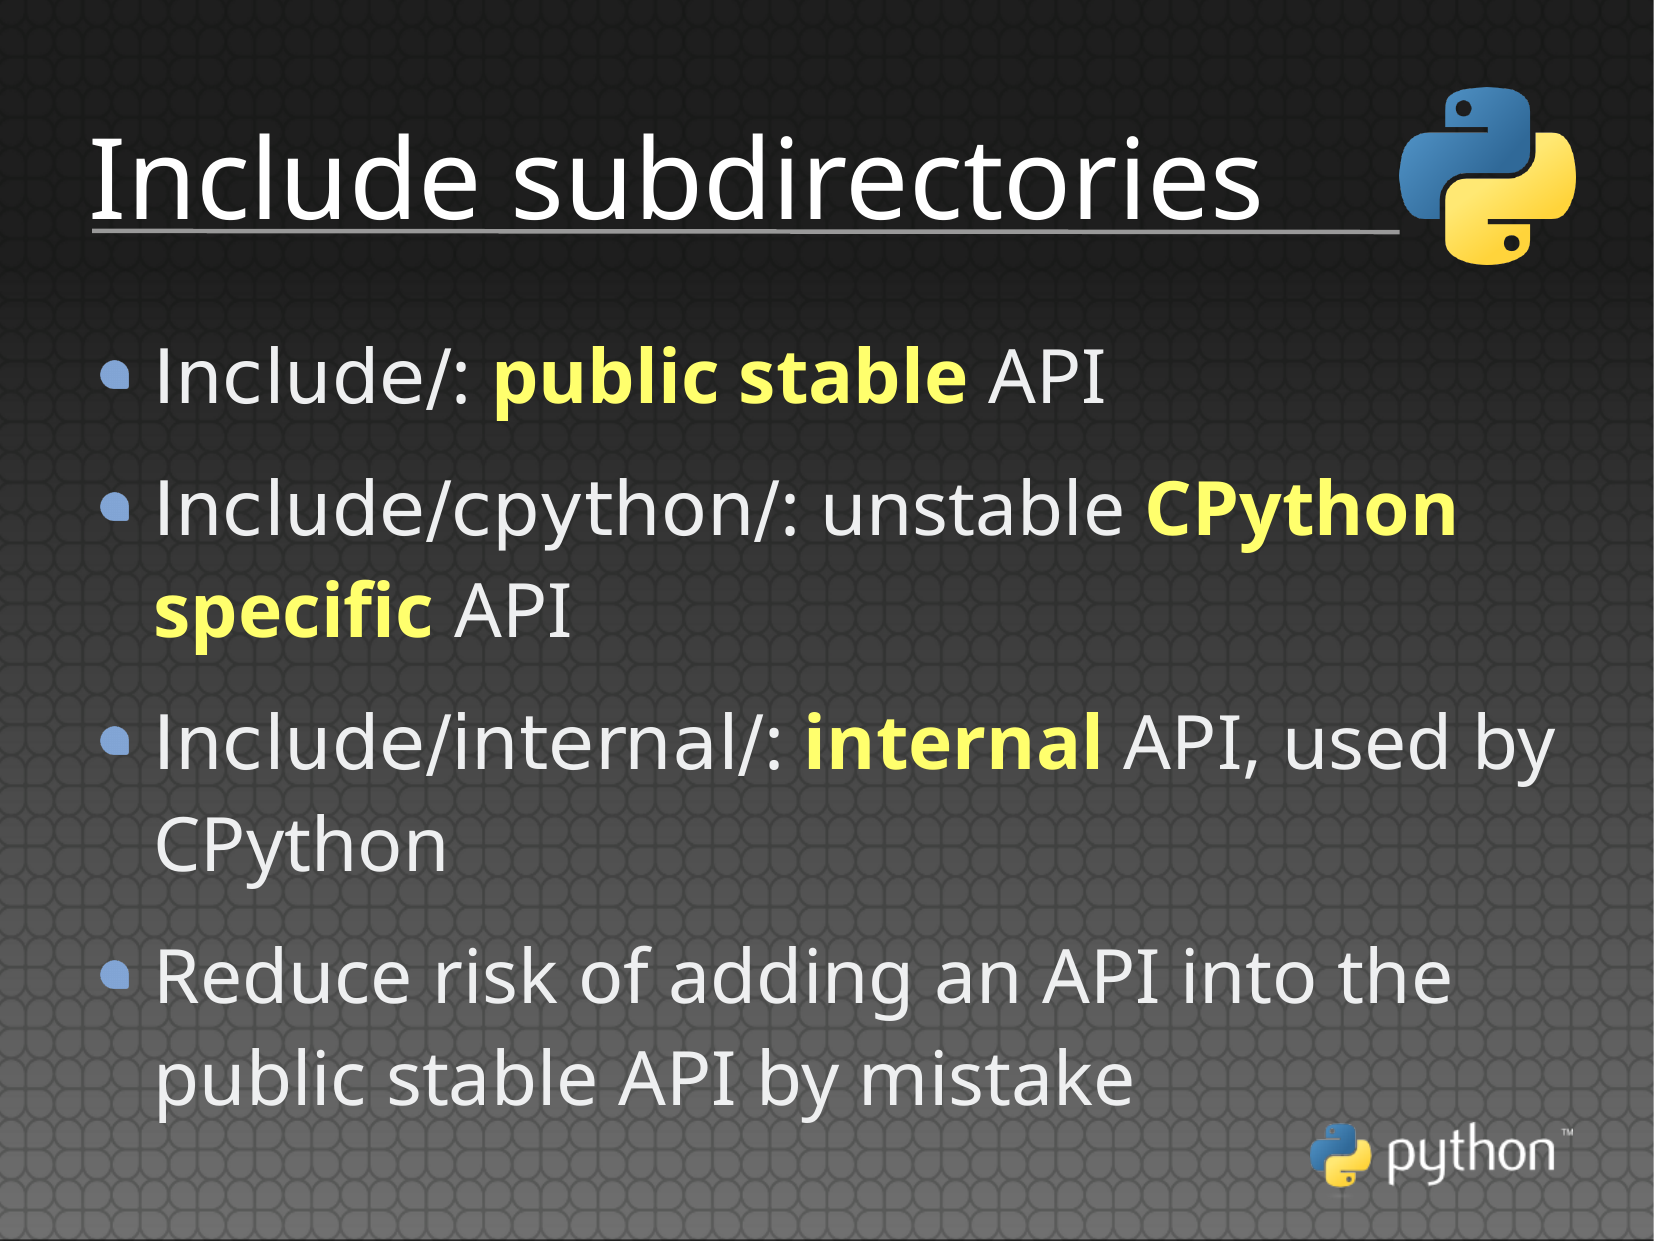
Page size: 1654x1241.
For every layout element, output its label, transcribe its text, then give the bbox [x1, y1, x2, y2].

list Include/: public stable API Include/cpython/: unstable CPython specific API Include/internal/: internal API, used by CPython Reduce risk of adding an API into the public stable API by mistake [82, 323, 1571, 1080]
title Include subdirectories [88, 100, 1420, 251]
picture [0, 0, 1654, 1241]
